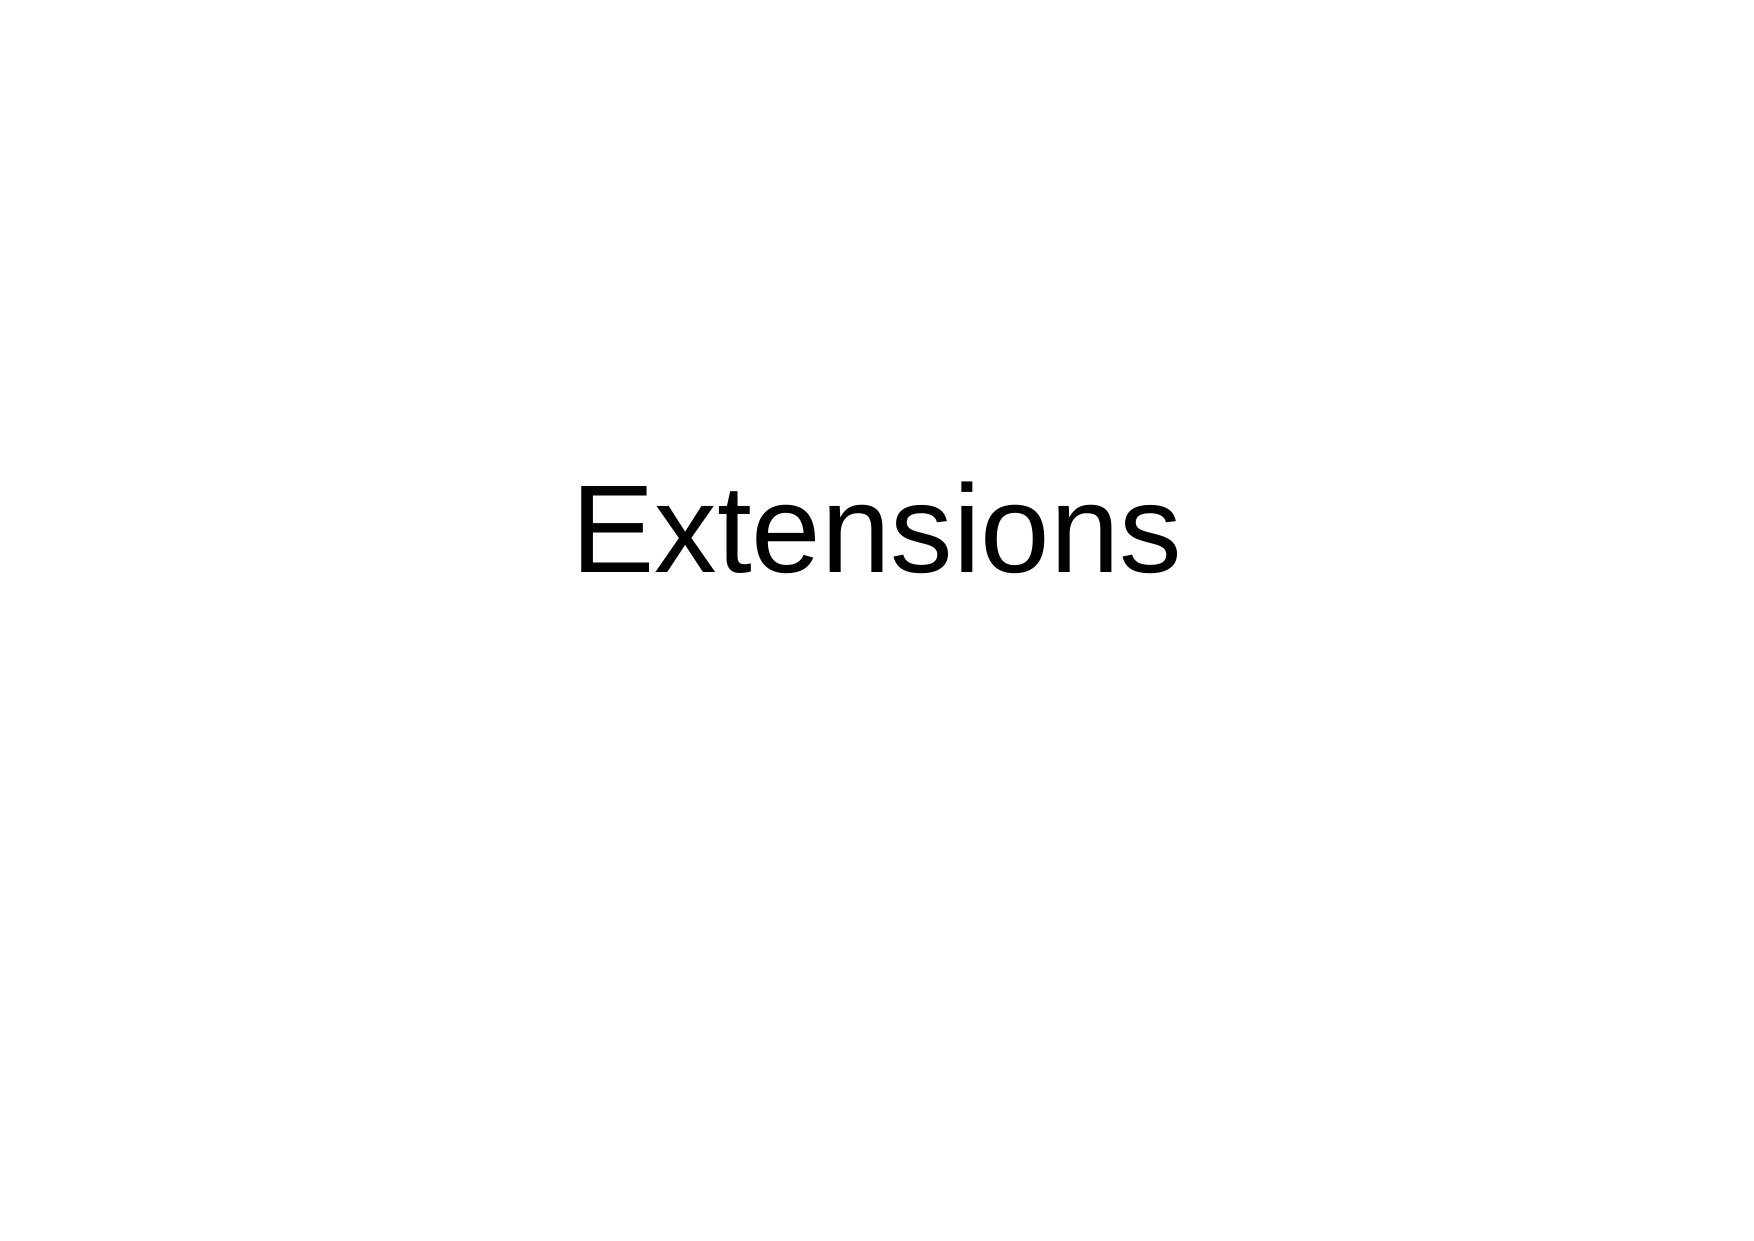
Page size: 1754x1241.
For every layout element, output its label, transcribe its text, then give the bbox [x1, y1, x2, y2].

subtitle Extensions [87, 49, 1667, 1010]
